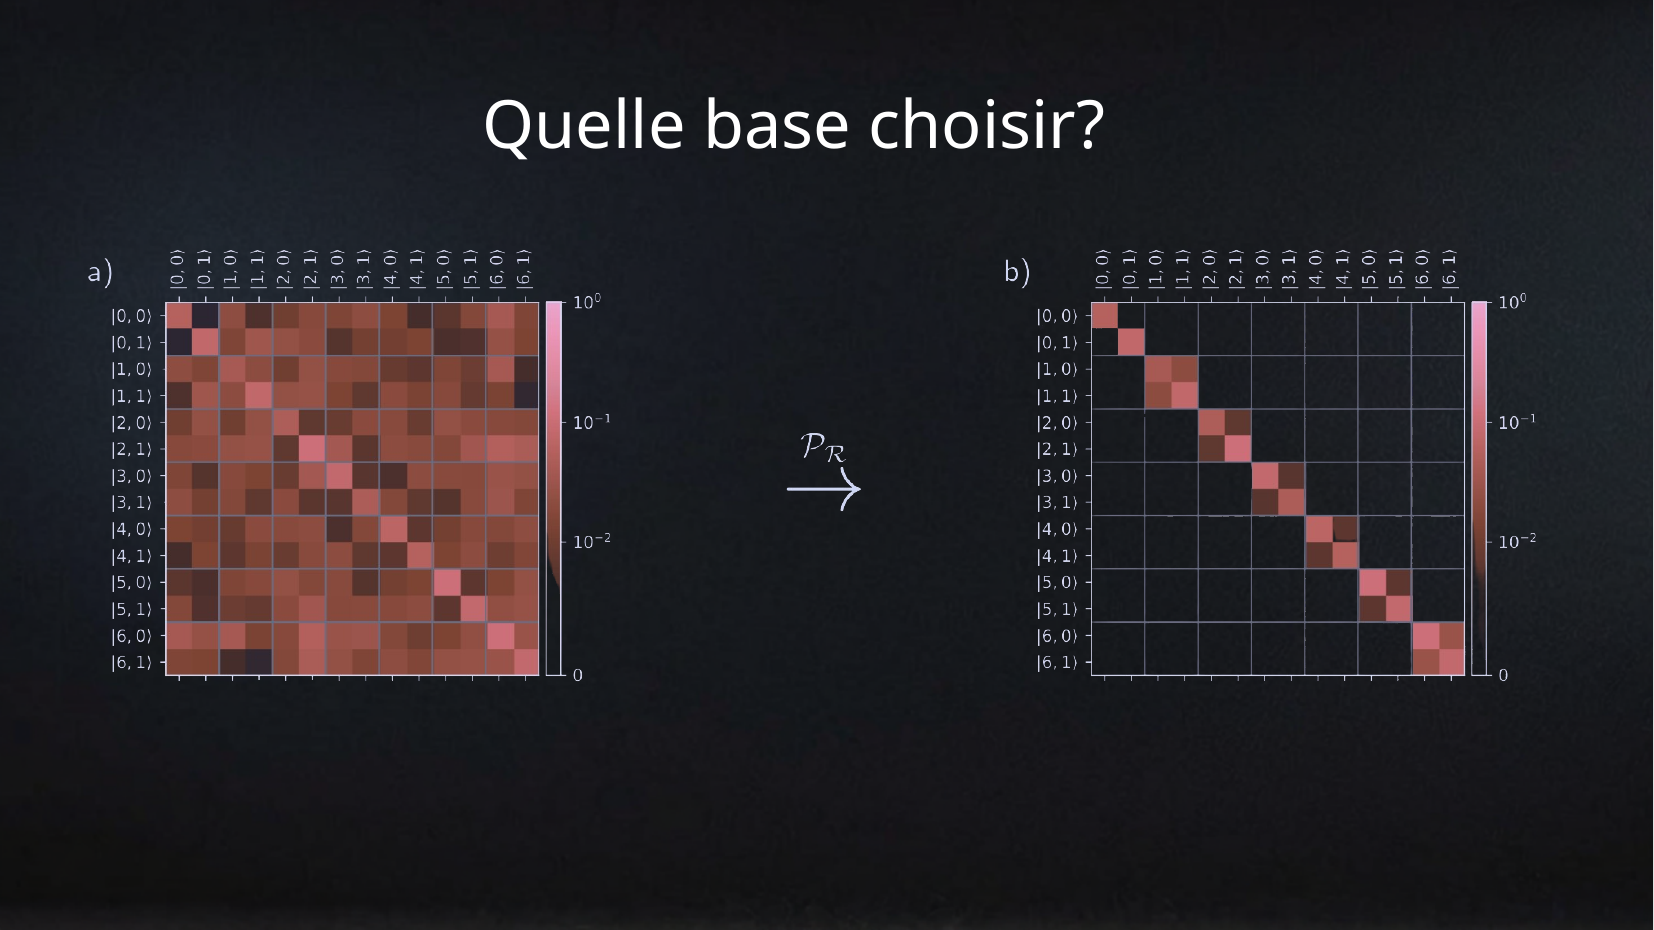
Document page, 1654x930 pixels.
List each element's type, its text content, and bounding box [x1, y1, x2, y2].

text_box Quelle base choisir​? [86, 69, 1520, 177]
picture [0, 0, 1654, 930]
